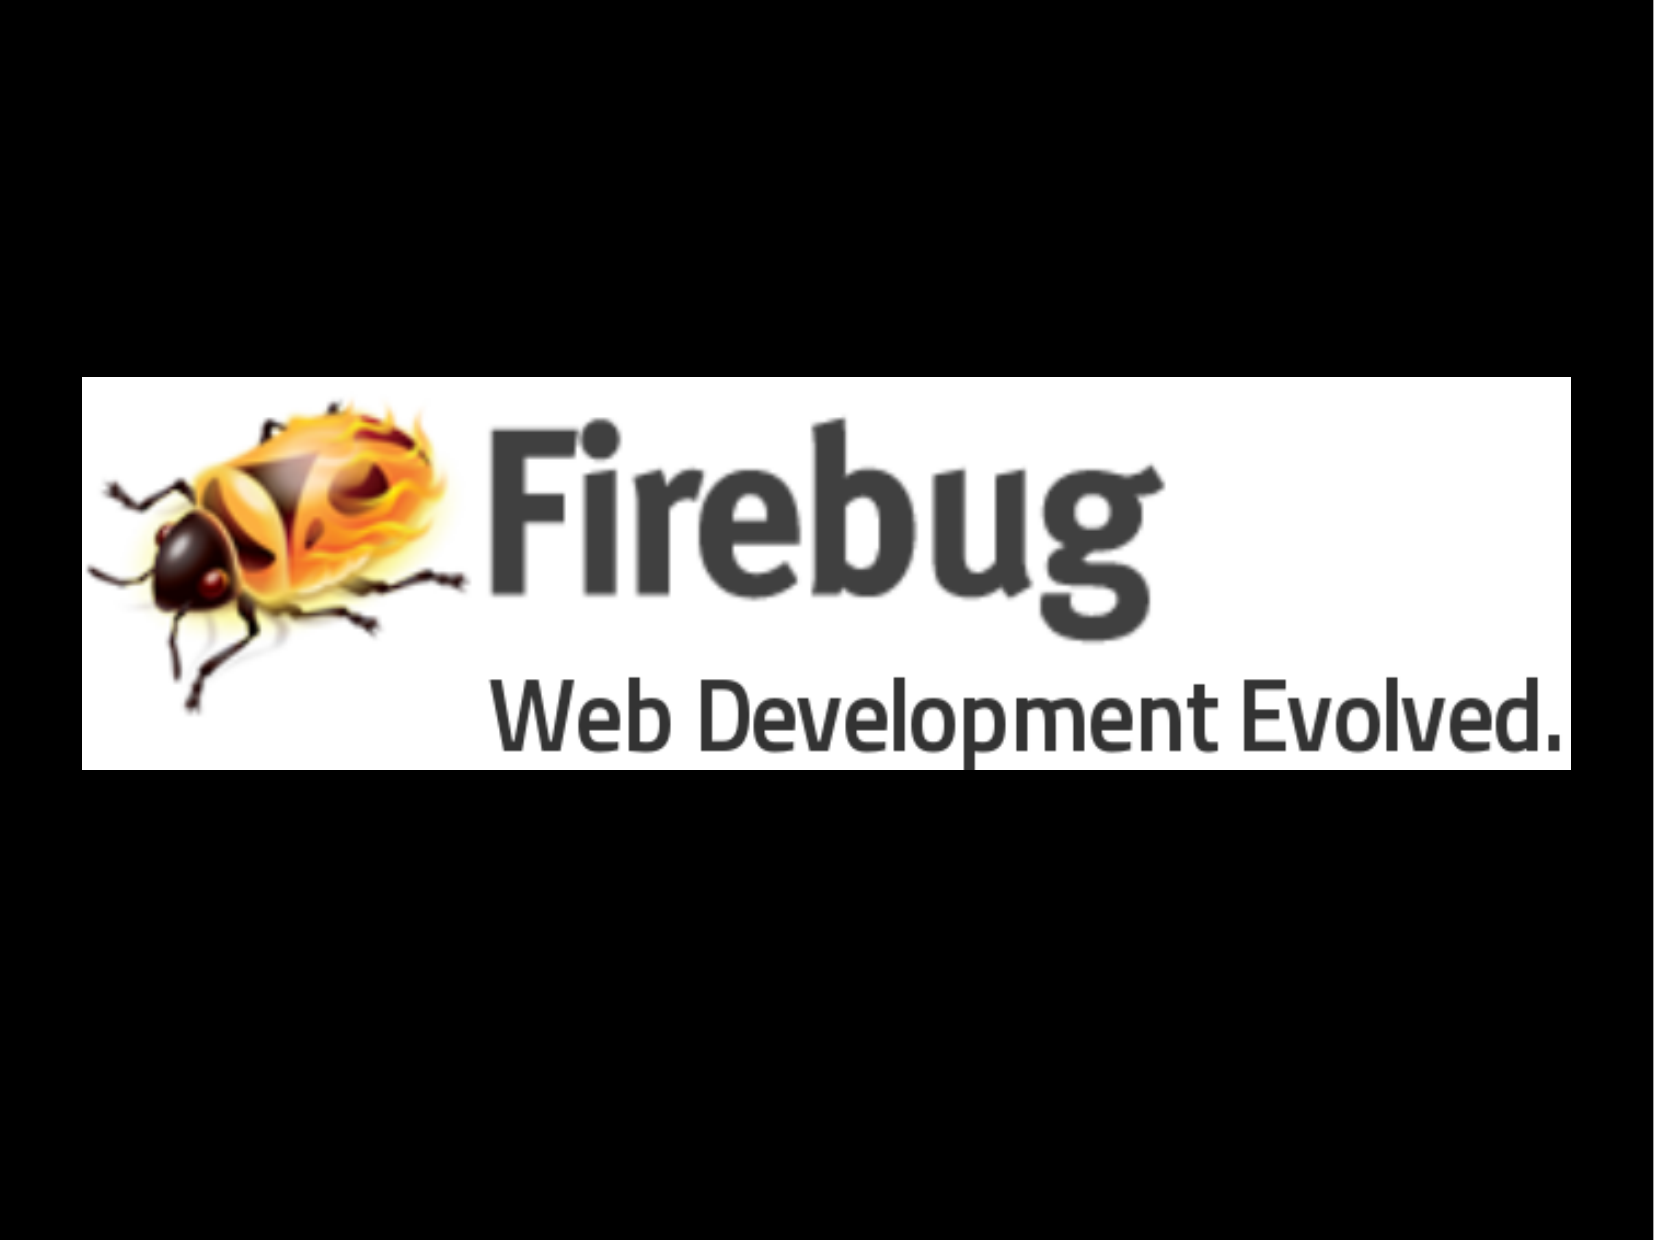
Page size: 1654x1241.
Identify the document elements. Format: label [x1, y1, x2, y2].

picture [82, 377, 1571, 771]
